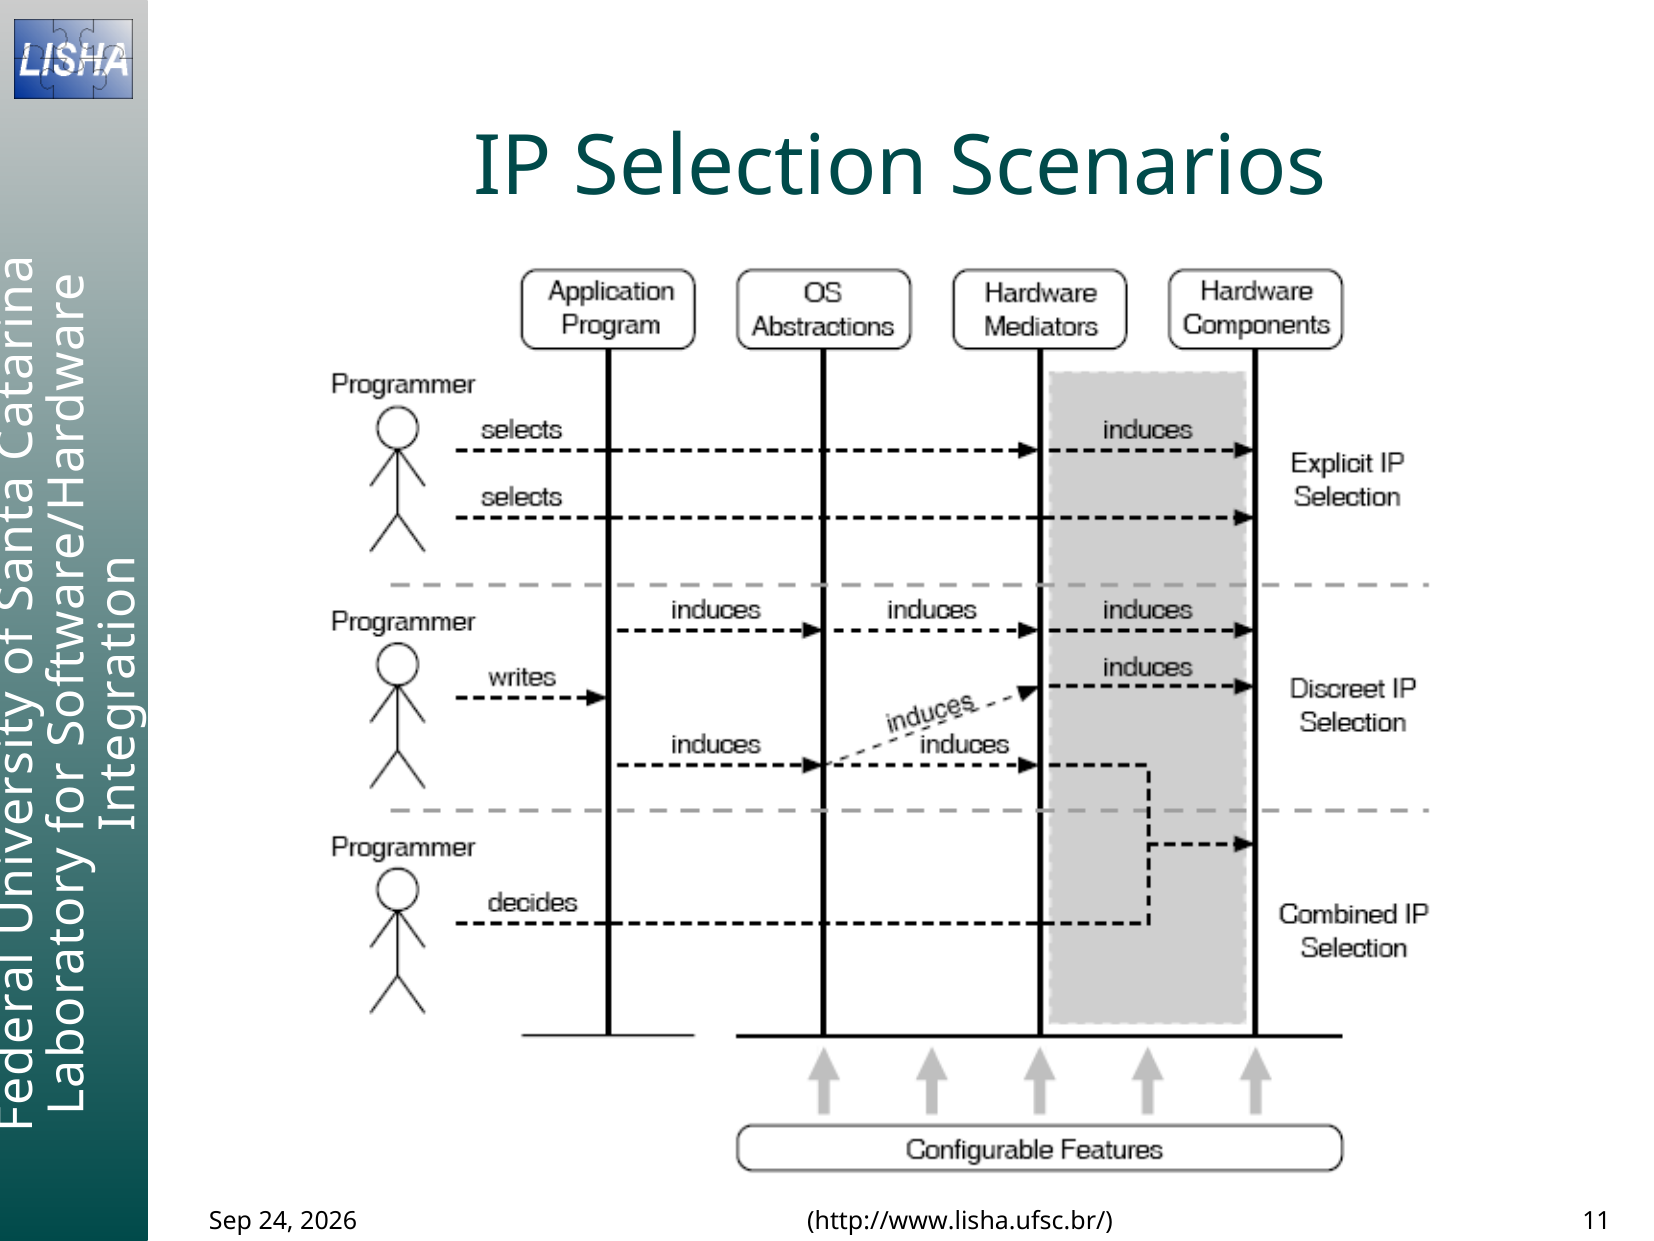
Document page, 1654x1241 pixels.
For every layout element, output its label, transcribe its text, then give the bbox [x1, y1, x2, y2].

title IP Selection Scenarios [206, 58, 1595, 267]
picture [322, 255, 1437, 1191]
picture [14, 19, 133, 99]
